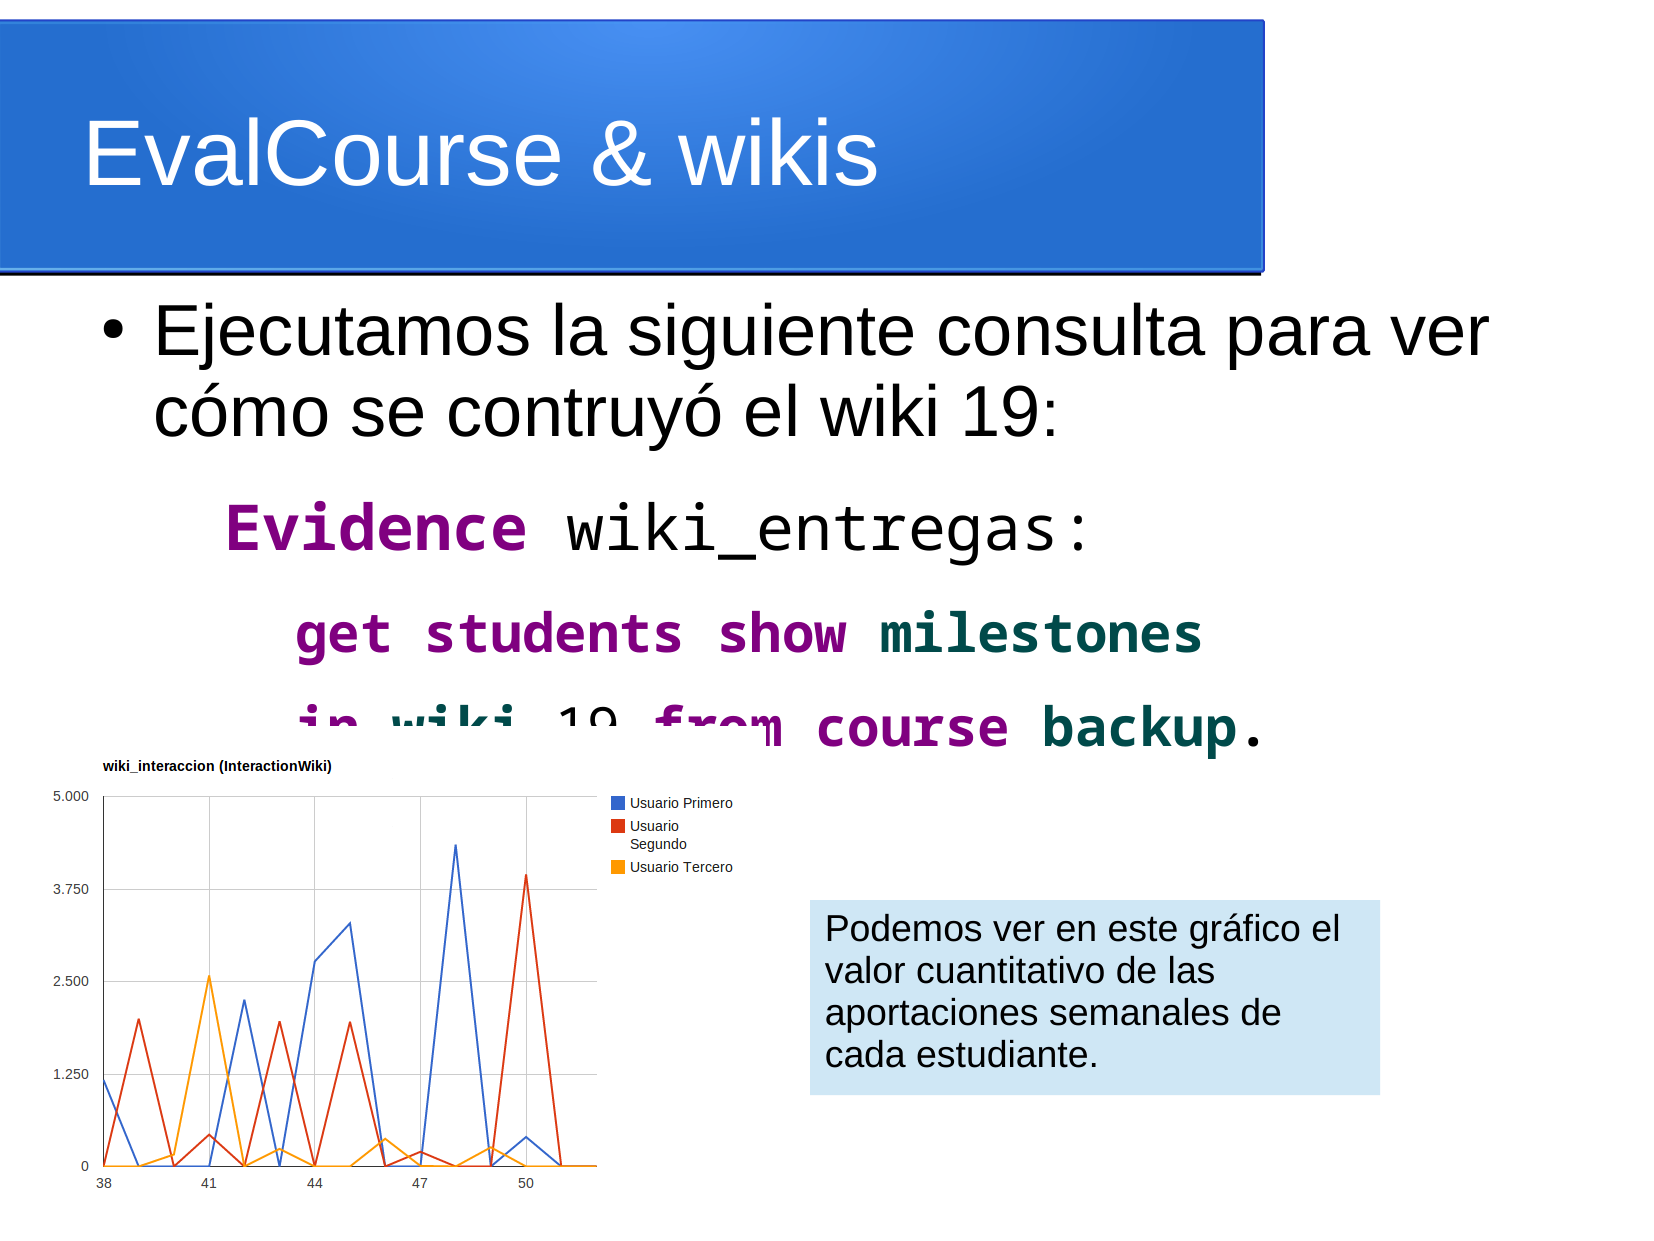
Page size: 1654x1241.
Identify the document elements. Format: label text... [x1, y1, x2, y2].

list Ejecutamos la siguiente consulta para ver cómo se contruyó el wiki 19: Evidence wiki_entregas: get students show milestones in wiki 19 from course backup. [82, 290, 1538, 1010]
title EvalCourse & wikis [82, 49, 1250, 257]
picture [45, 726, 766, 1201]
text_box Podemos ver en este gráfico el valor cuantitativo de las aportaciones semanales de cada estudiante. [810, 900, 1381, 1096]
